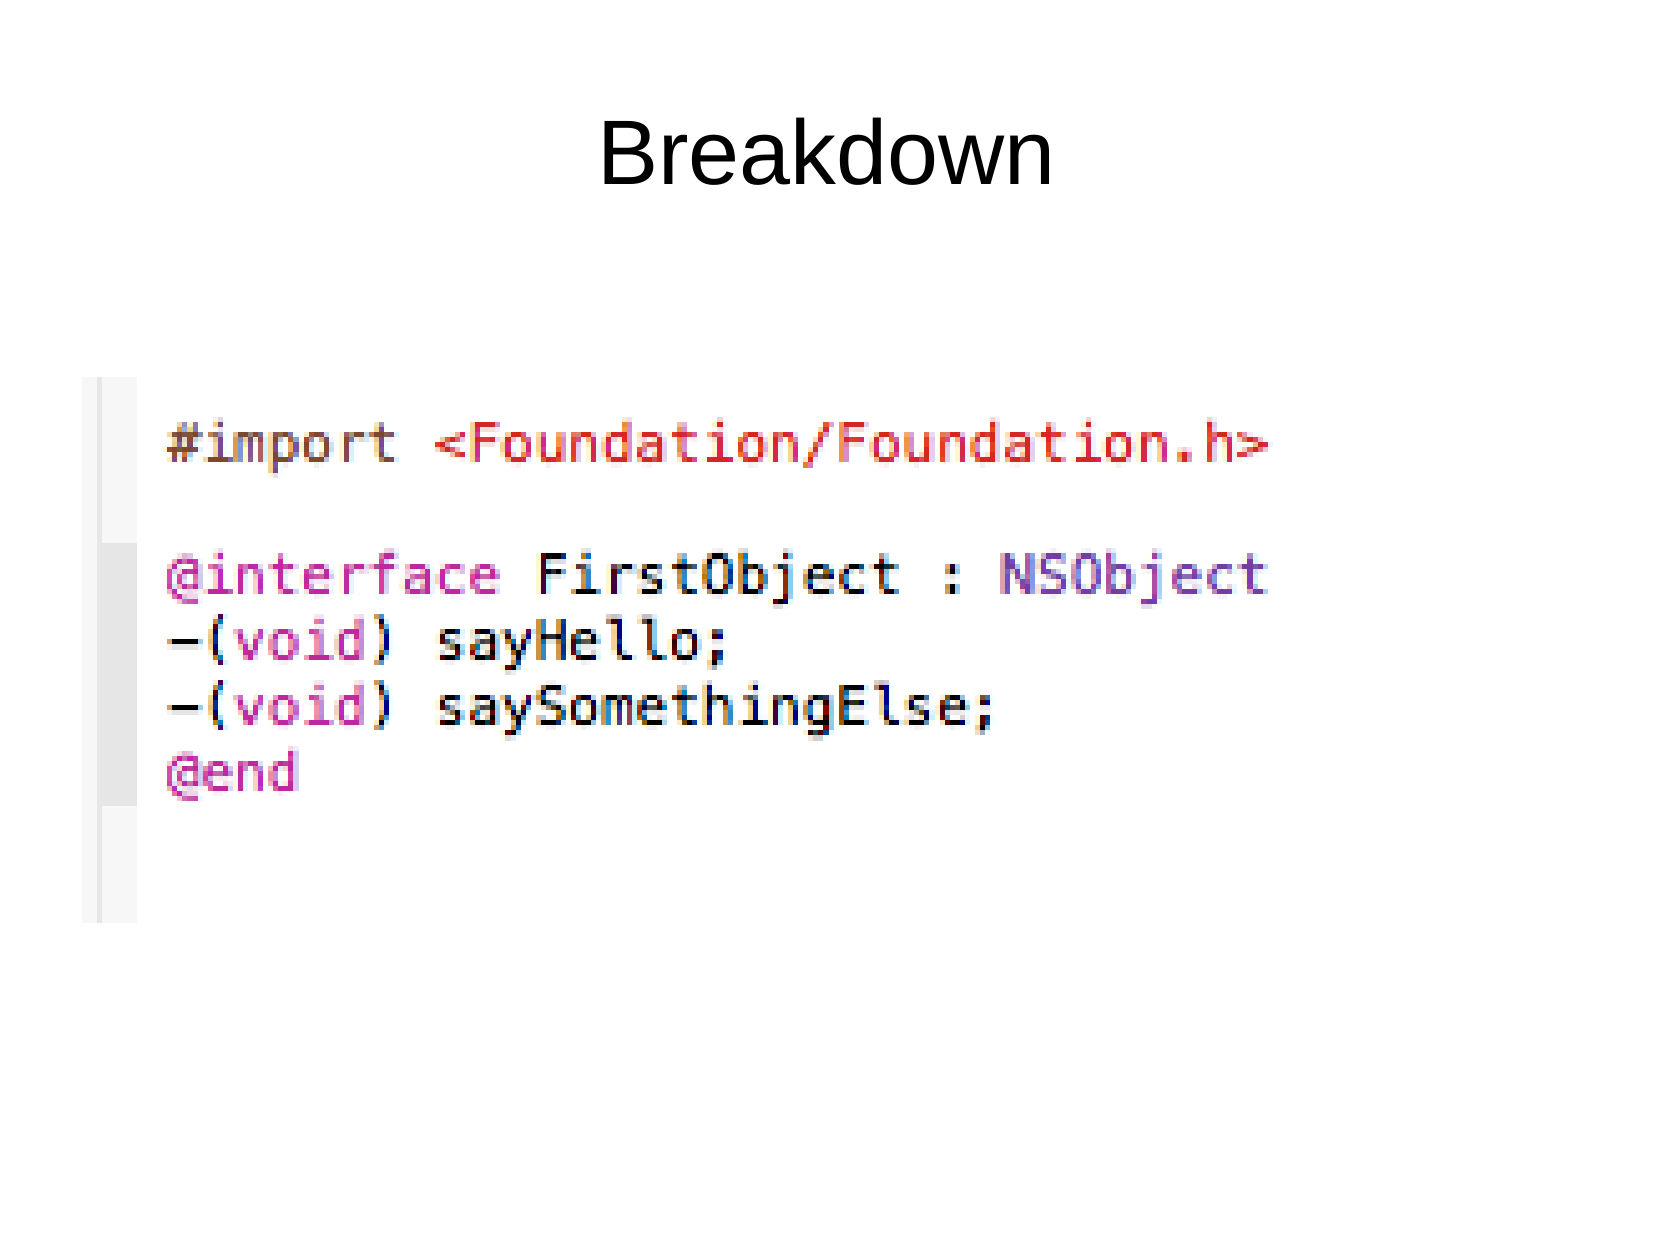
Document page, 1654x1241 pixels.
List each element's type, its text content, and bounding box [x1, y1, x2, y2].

picture [82, 377, 1571, 923]
title Breakdown [82, 49, 1571, 257]
